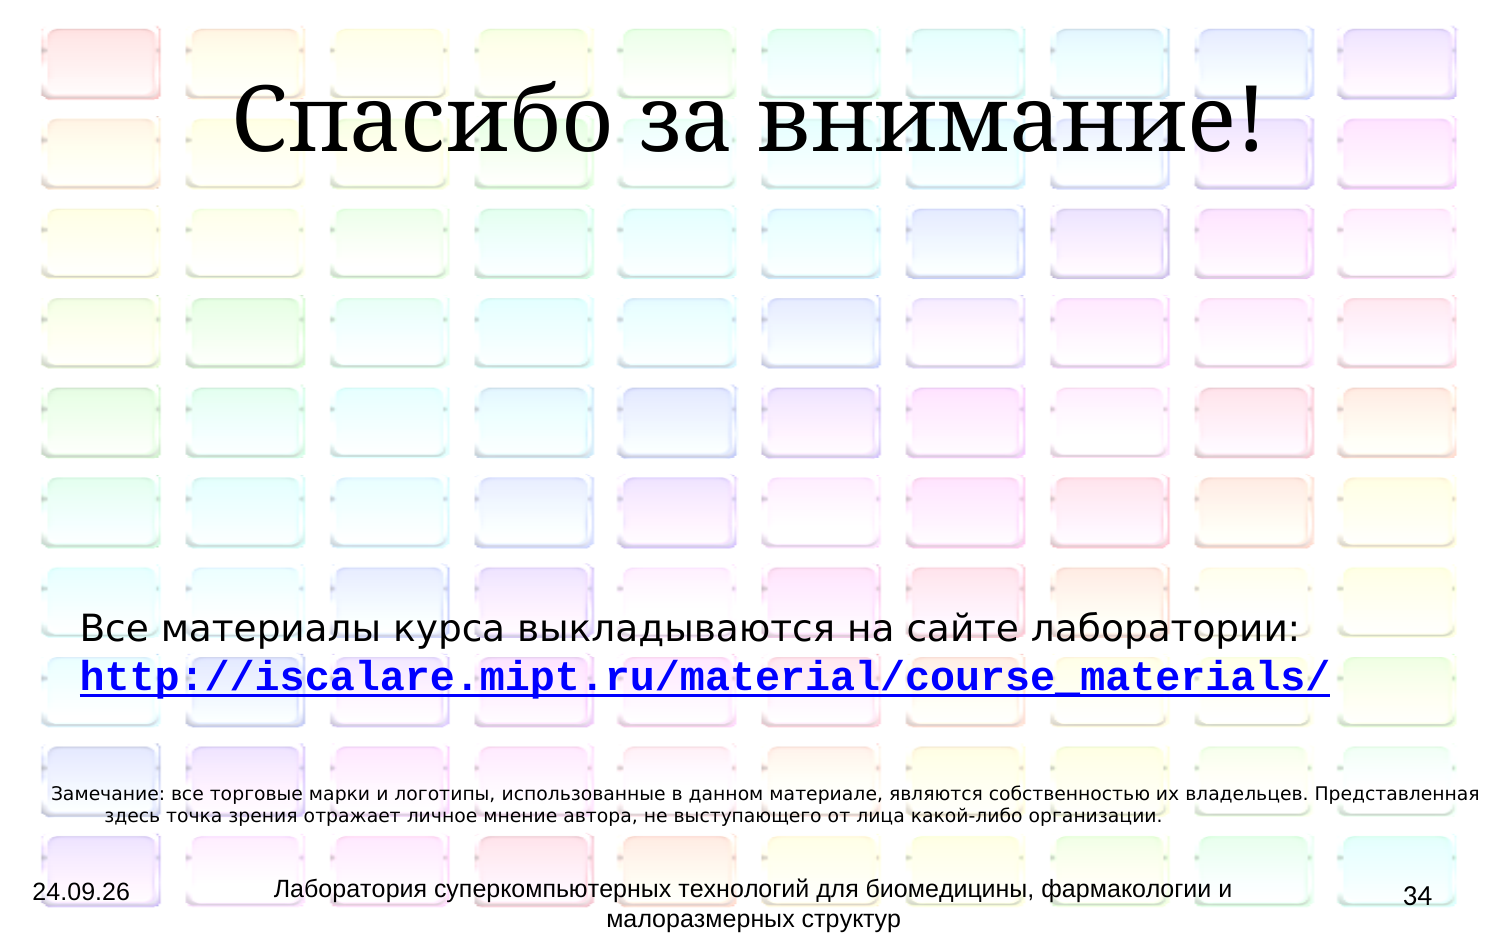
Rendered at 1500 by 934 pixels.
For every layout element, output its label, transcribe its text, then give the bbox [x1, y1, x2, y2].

picture [0, 0, 1500, 934]
text_box 11.03.12 [17, 868, 184, 918]
text_box Лаборатория суперкомпьютерных технологий для биомедицины, фармакологии и малоразмерных структур [171, 864, 1338, 915]
list Замечание: все торговые марки и логотипы, использованные в данном материале, являются собственностью их владельцев. Представленная здесь точка зрения отражает личное мнение автора, не выступающего от лица какой-либо организации. [18, 773, 1498, 845]
text_box Все материалы курса выкладываются на сайте лаборатории: http://iscalare.mipt.ru/material/course_materials/ [64, 596, 1365, 707]
title Спасибо за внимание! [75, 37, 1426, 193]
text_box <номер> [1387, 868, 1473, 918]
